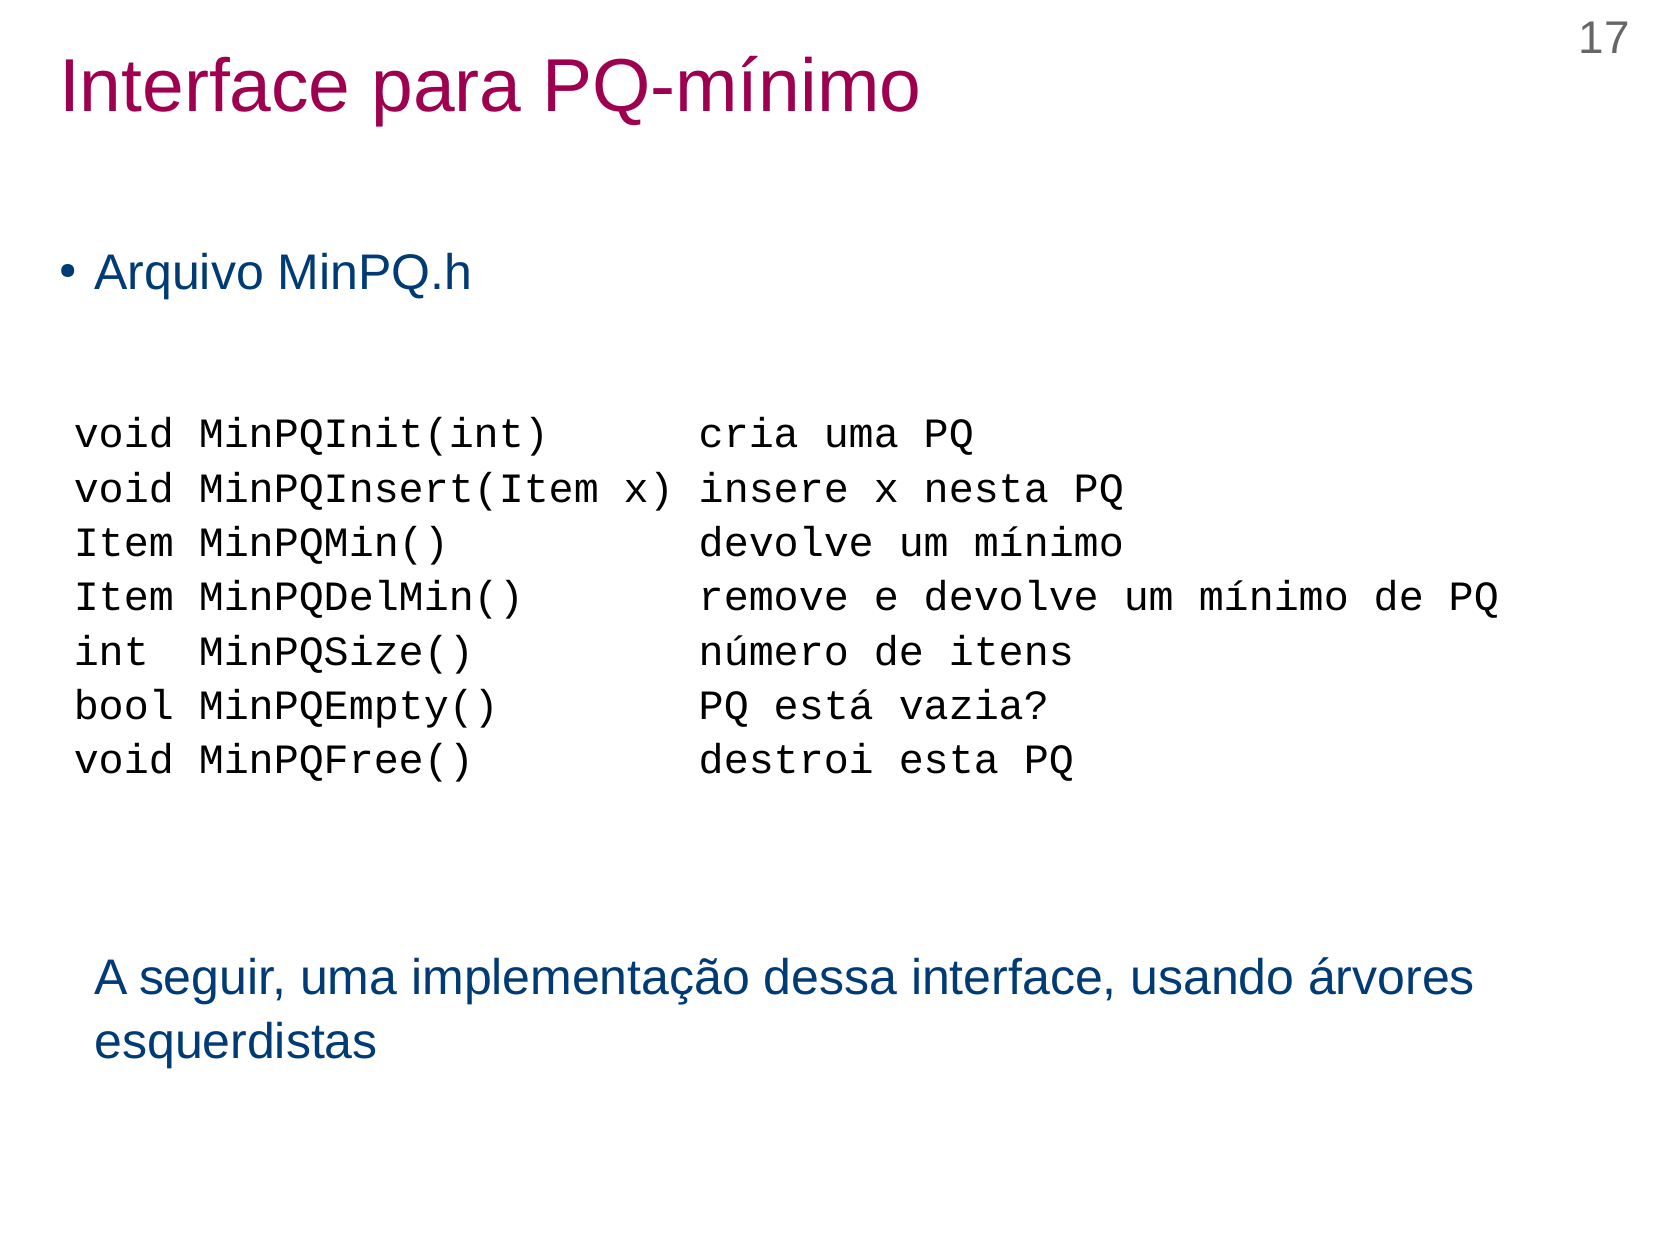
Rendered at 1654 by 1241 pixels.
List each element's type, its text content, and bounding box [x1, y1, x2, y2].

list Arquivo MinPQ.h A seguir, uma implementação dessa interface, usando árvores esquerdistas [59, 842, 1595, 1211]
title Interface para PQ-mínimo [59, 29, 1595, 148]
text_box void MinPQInit(int) cria uma PQ void MinPQInsert(Item x) insere x nesta PQ Item MinPQMin() devolve um mínimo Item MinPQDelMin() remove e devolve um mínimo de PQ int MinPQSize() número de itens bool MinPQEmpty() PQ está vazia? void MinPQFree() destroi esta PQ [59, 398, 1595, 842]
list Arquivo MinPQ.h A seguir, uma implementação dessa interface, usando árvores esquerdistas [59, 236, 1595, 398]
